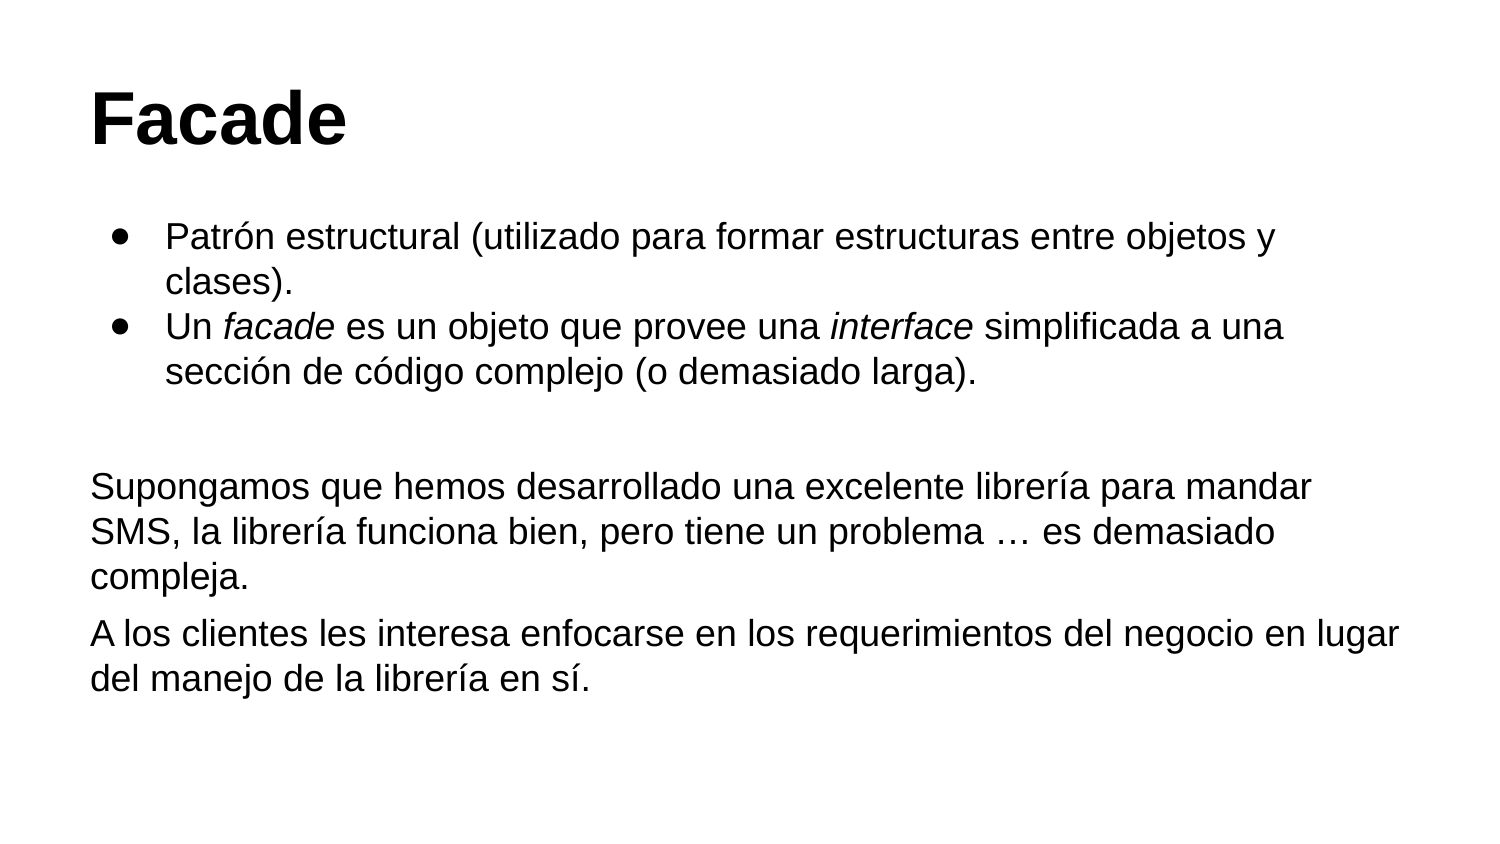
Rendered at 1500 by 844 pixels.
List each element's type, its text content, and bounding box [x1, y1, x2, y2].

list Patrón estructural (utilizado para formar estructuras entre objetos y clases). Un facade es un objeto que provee una interface simplificada a una sección de código complejo (o demasiado larga). Supongamos que hemos desarrollado una excelente librería para mandar SMS, la librería funciona bien, pero tiene un problema … es demasiado compleja. A los clientes les interesa enfocarse en los requerimientos del negocio en lugar del manejo de la librería en sí. [75, 196, 1425, 808]
title Facade [75, 33, 1425, 175]
